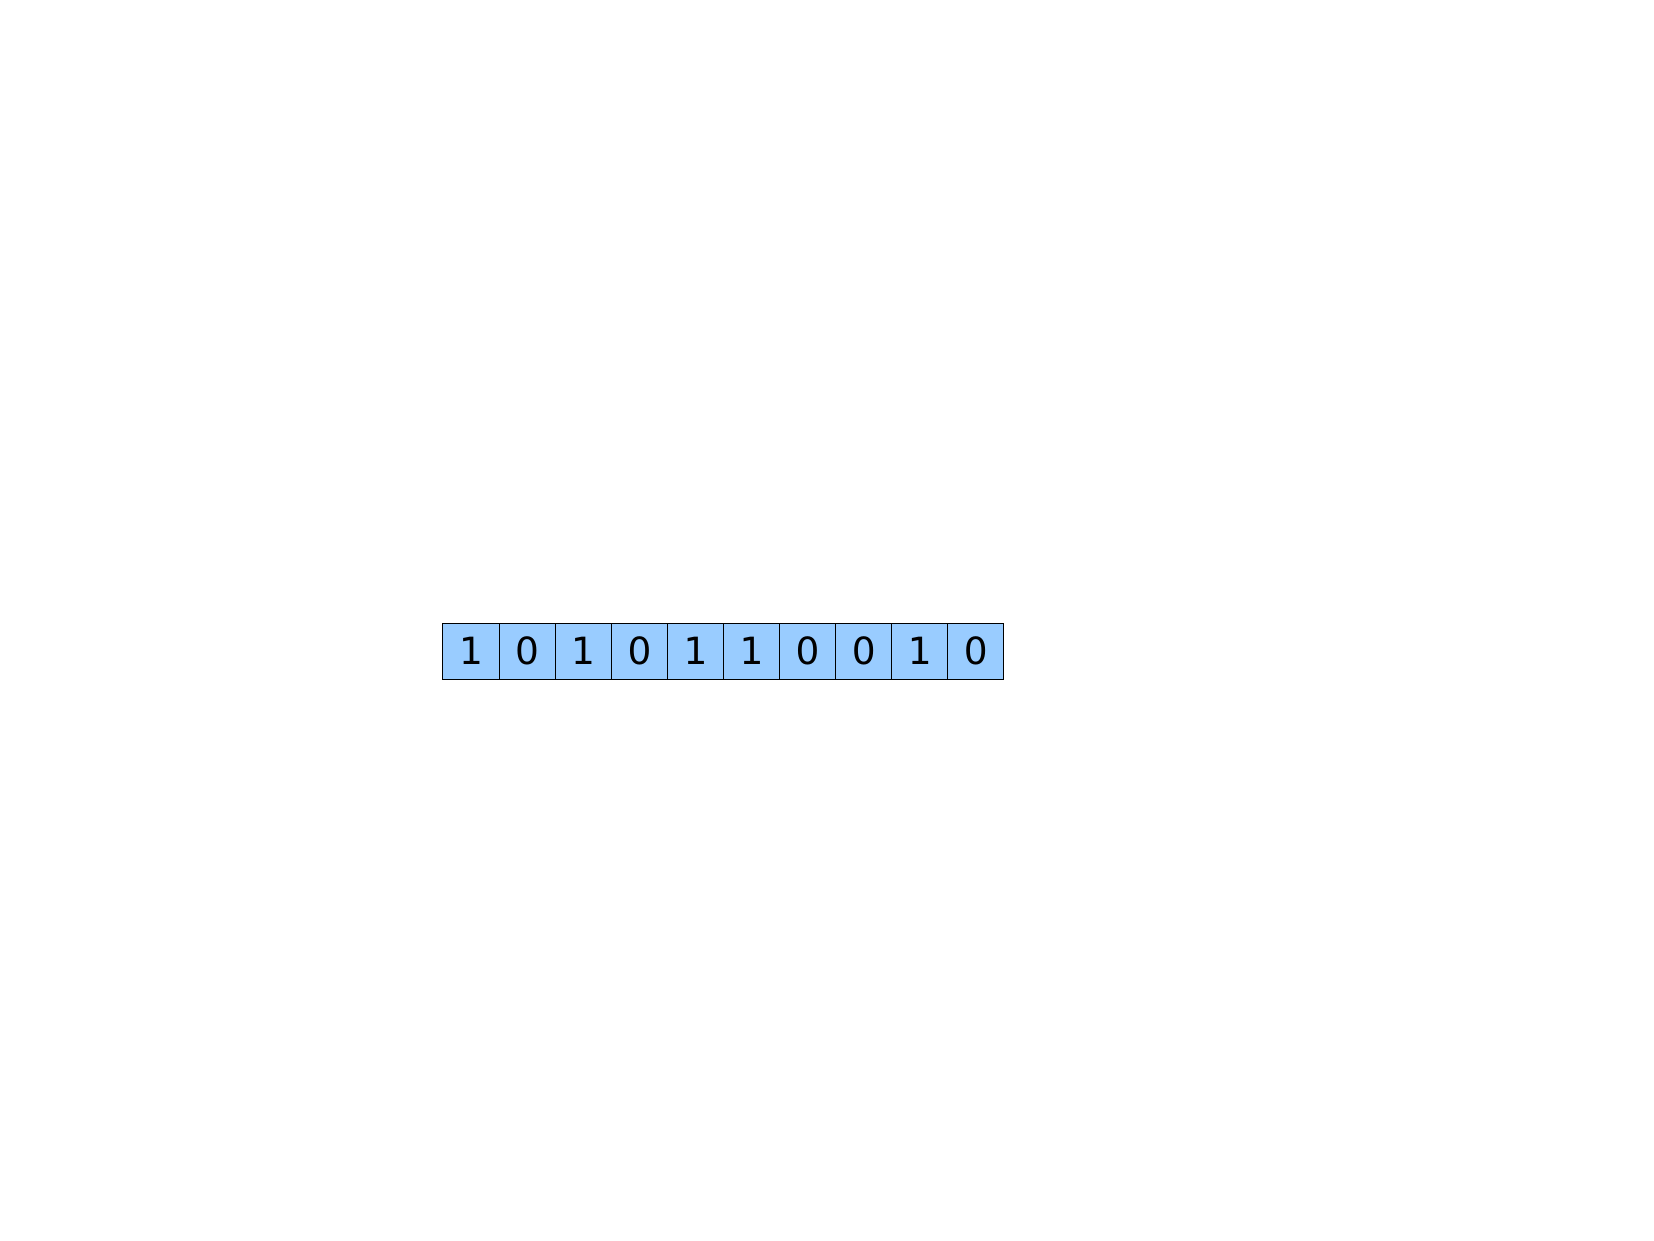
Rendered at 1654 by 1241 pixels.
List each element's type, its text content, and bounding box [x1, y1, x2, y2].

text_box 1 [892, 623, 948, 680]
text_box 0 [499, 623, 555, 680]
text_box 1 [555, 623, 612, 680]
text_box 0 [836, 623, 892, 680]
text_box 0 [612, 623, 668, 680]
text_box 1 [442, 623, 499, 680]
text_box 1 [668, 623, 723, 680]
text_box 0 [948, 623, 1004, 680]
text_box 1 [723, 623, 780, 680]
text_box 0 [780, 623, 836, 680]
